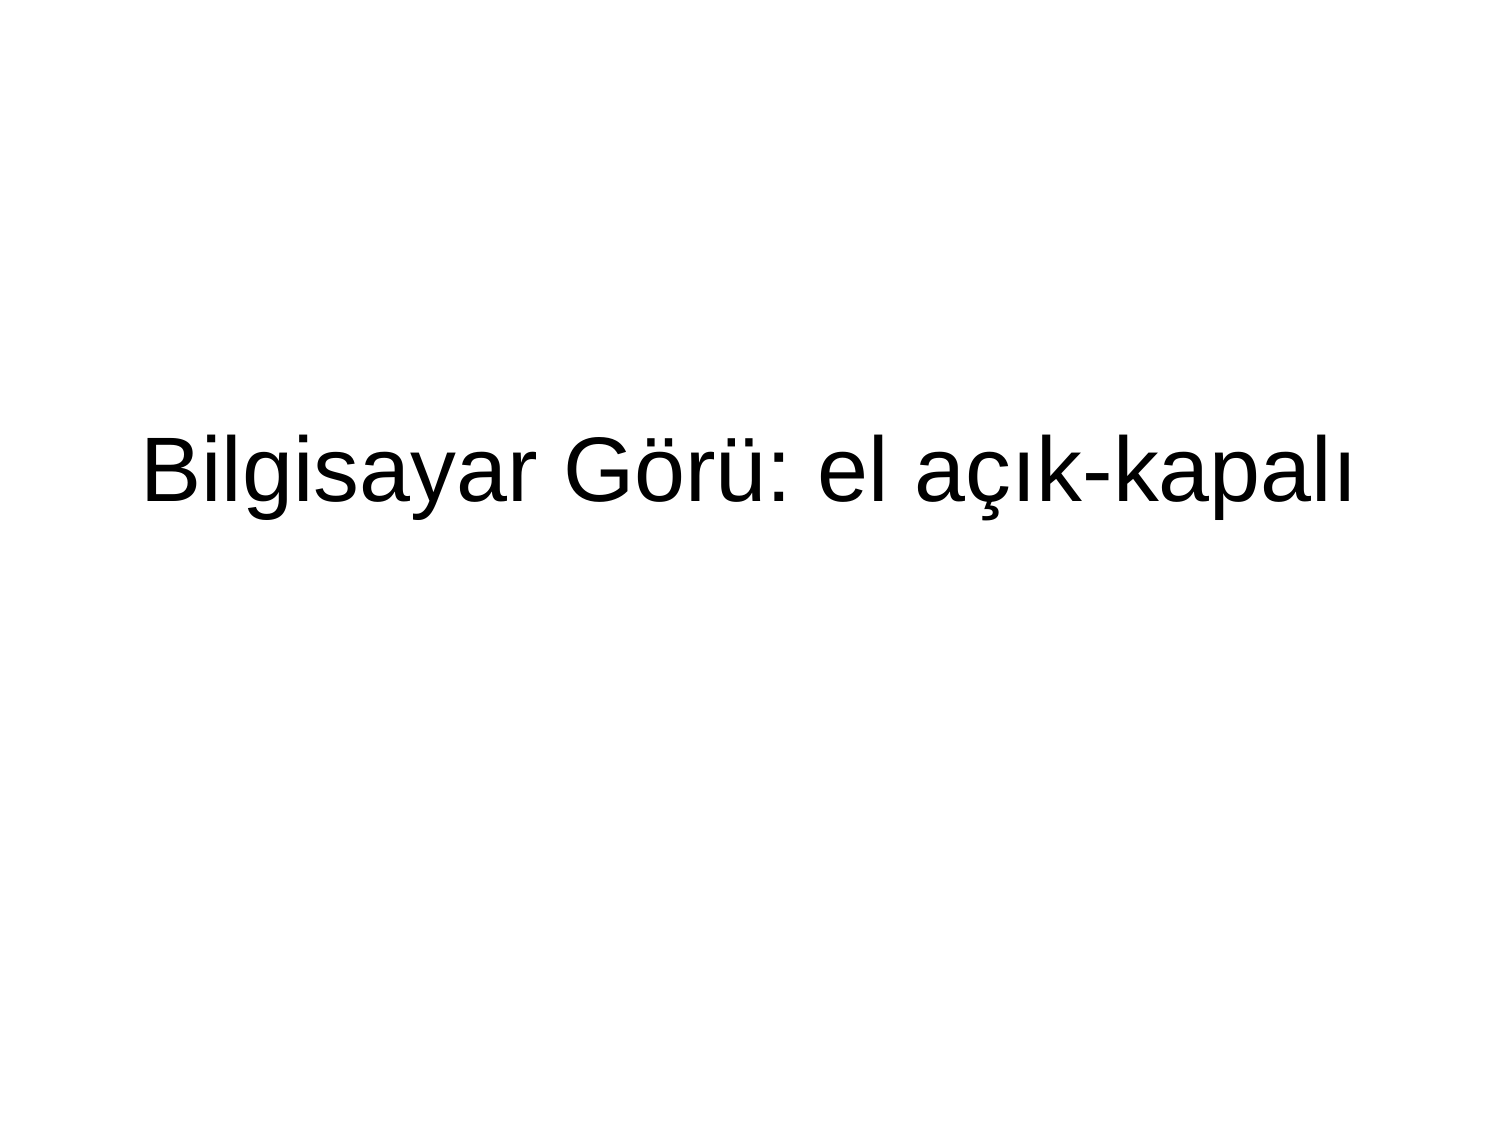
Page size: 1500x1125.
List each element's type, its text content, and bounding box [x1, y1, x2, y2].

title Bilgisayar Görü: el açık-kapalı [112, 349, 1388, 591]
